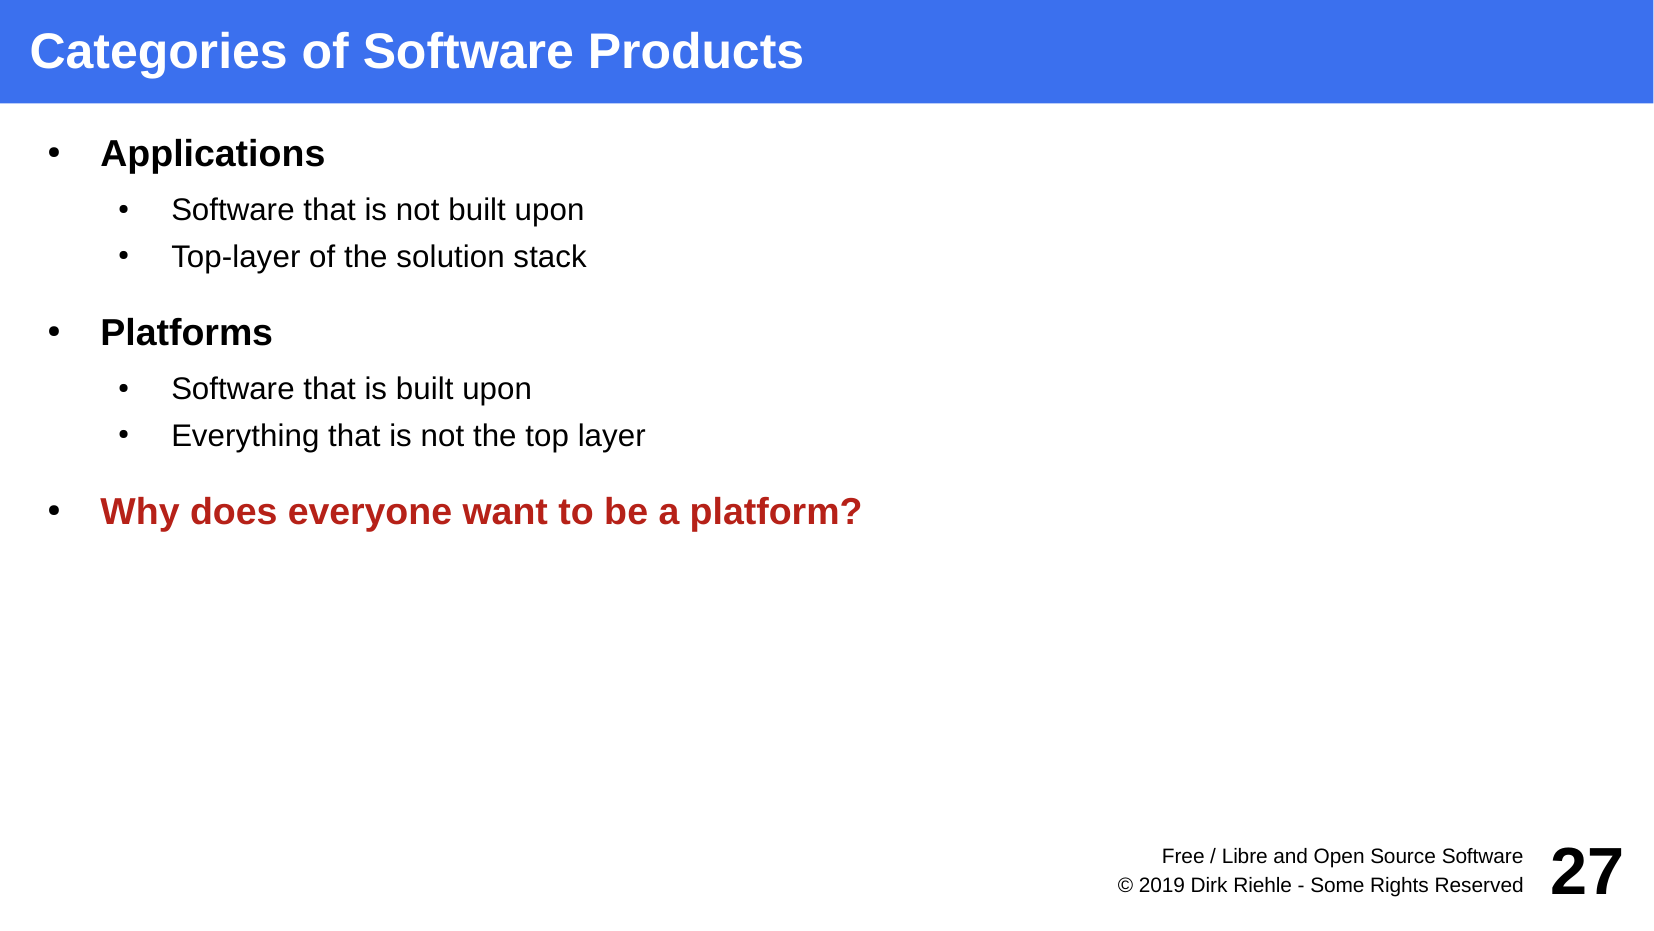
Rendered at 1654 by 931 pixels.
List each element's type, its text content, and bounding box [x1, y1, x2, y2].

title Categories of Software Products [0, 0, 1654, 104]
list Applications Software that is not built upon Top-layer of the solution stack Platforms Software that is built upon Everything that is not the top layer Why does everyone want to be a platform? [29, 132, 1625, 813]
